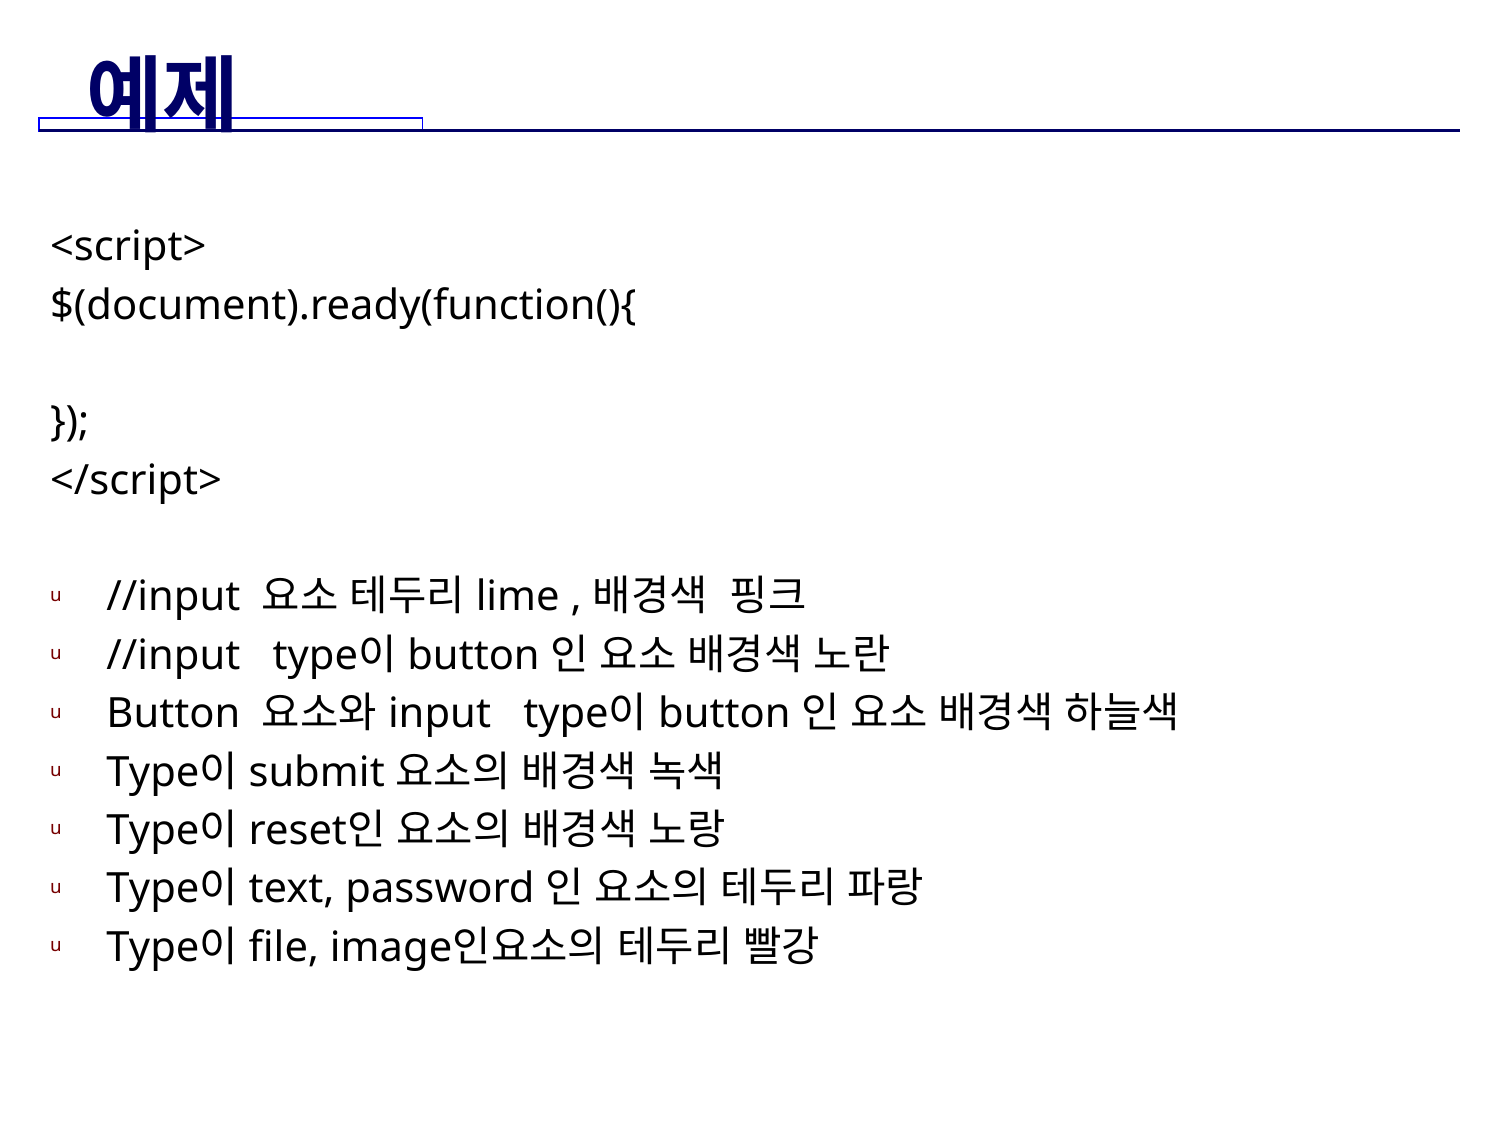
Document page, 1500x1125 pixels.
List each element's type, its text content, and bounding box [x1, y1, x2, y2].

list <script> $(document).ready(function(){ }); </script> //input 요소 테두리 lime , 배경색 핑크 //input type이 button 인 요소 배경색 노란 Button 요소와 input type이 button 인 요소 배경색 하늘색 Type이 submit 요소의 배경색 녹색 Type이 reset인 요소의 배경색 노랑 Type이 text, password 인 요소의 테두리 파랑 Type이 file, image인요소의 테두리 빨강 [35, 211, 1460, 1050]
title 예제 [71, 34, 1350, 128]
